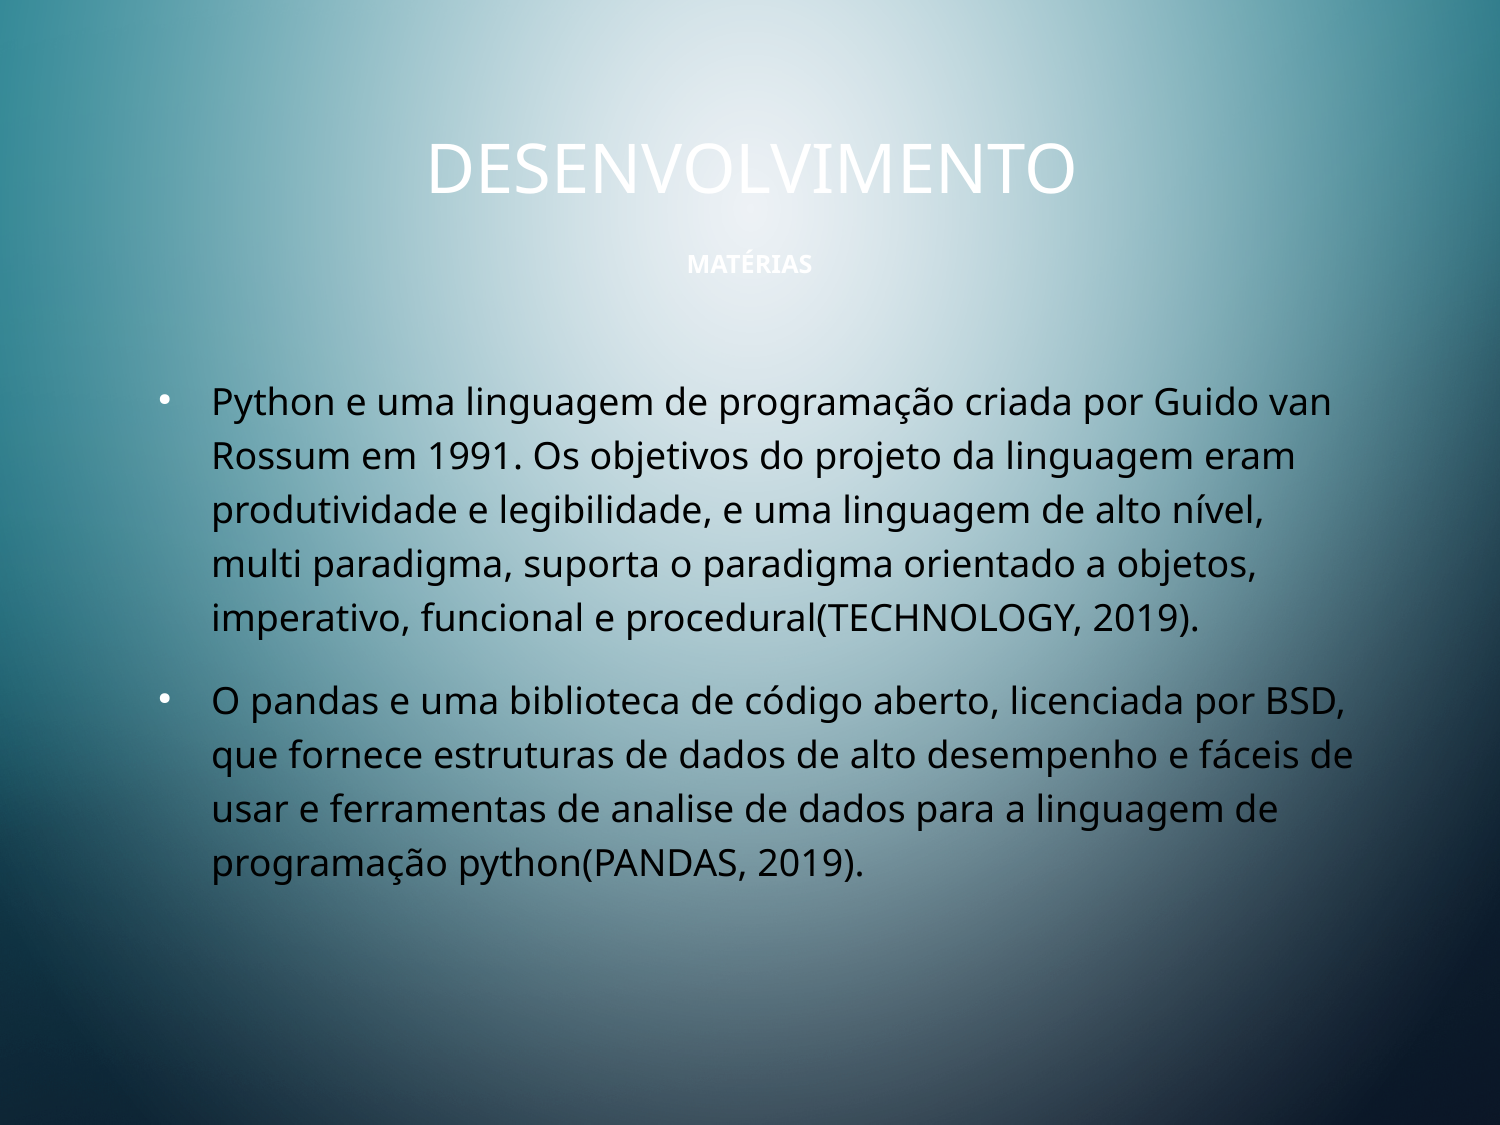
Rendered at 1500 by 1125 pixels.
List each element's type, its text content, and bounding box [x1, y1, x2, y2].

title Desenvolvimento [151, 106, 1371, 237]
list Python e uma linguagem de programação criada por Guido van Rossum em 1991. Os objetivos do projeto da linguagem eram produtividade e legibilidade, e uma linguagem de alto nível, multi paradigma, suporta o paradigma orientado a objetos, imperativo, funcional e procedural(TECHNOLOGY, 2019). O pandas e uma biblioteca de código aberto, licenciada por BSD, que fornece estruturas de dados de alto desempenho e fáceis de usar e ferramentas de analise de dados para a linguagem de programação python(PANDAS, 2019). [140, 369, 1360, 951]
picture [0, 0, 1500, 1125]
title matérias [140, 216, 1360, 317]
